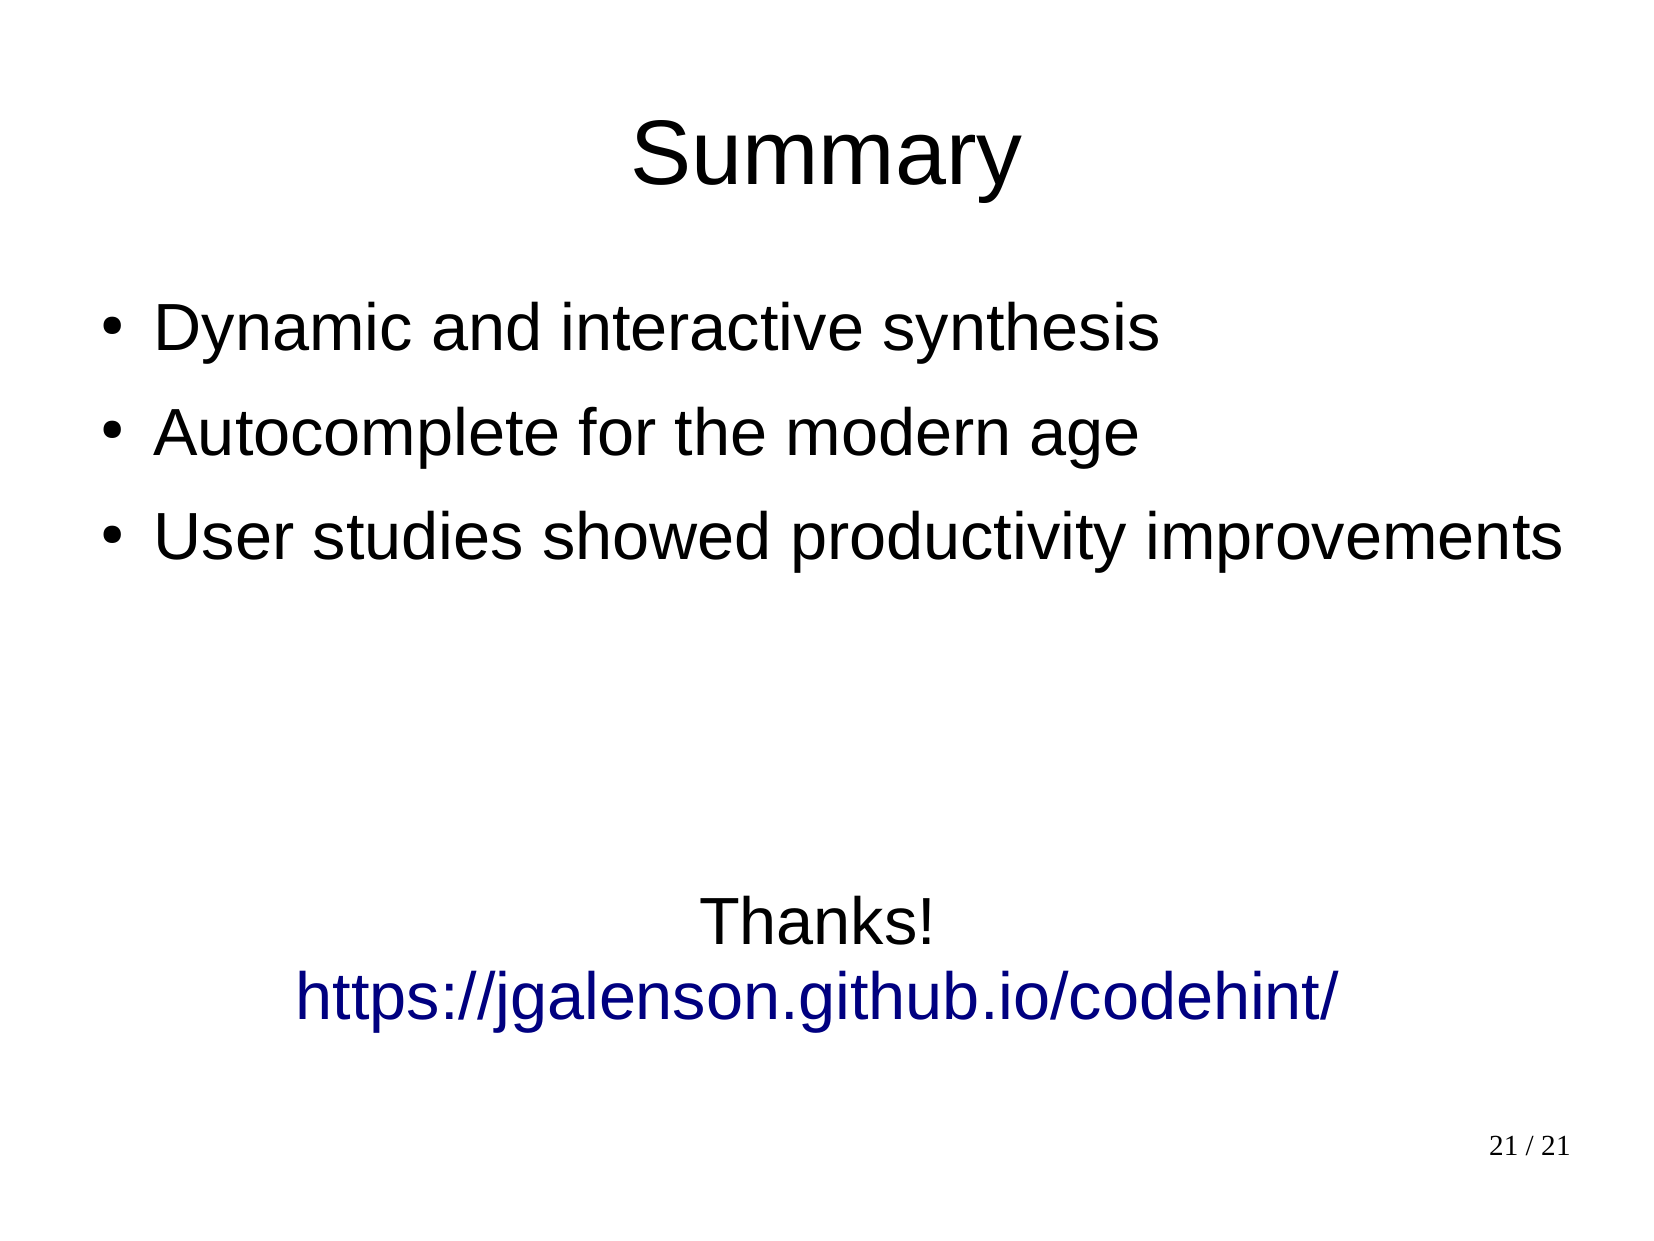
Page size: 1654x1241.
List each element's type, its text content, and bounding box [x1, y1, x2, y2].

text_box Thanks! https://jgalenson.github.io/codehint/ [281, 876, 1359, 1041]
title Summary [82, 49, 1571, 257]
list Dynamic and interactive synthesis Autocomplete for the modern age User studies showed productivity improvements [82, 290, 1571, 1010]
